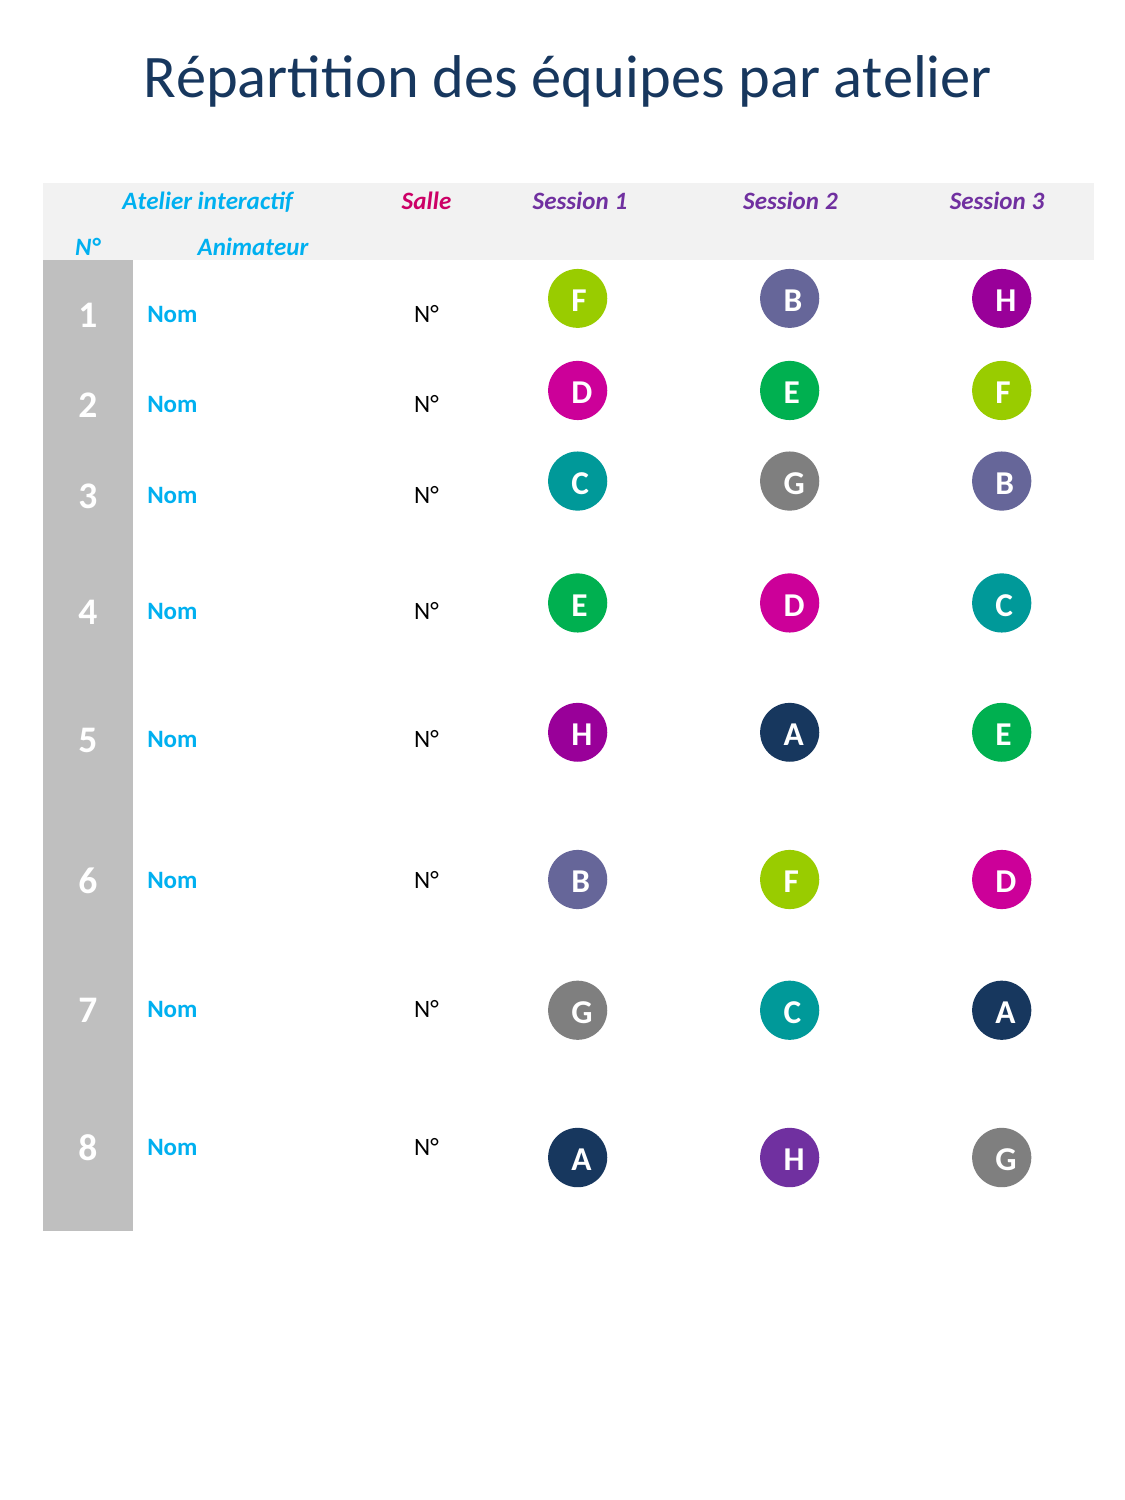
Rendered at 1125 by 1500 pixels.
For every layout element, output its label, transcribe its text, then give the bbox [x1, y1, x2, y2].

text_box G [760, 451, 820, 511]
text_box A [548, 1127, 608, 1188]
table_cell N° [373, 1058, 480, 1231]
table_cell [900, 260, 1094, 363]
table_cell [900, 363, 1094, 441]
text_box A [972, 980, 1032, 1040]
table_header Atelier interactif [43, 183, 373, 214]
text_box F [548, 268, 608, 328]
table_header Session 1 [480, 183, 680, 214]
table_cell [480, 955, 680, 1058]
title Répartition des équipes par atelier [90, 22, 1047, 124]
table_cell 6 [43, 801, 133, 955]
table_cell [480, 363, 680, 441]
table_cell Animateur [133, 214, 373, 260]
table_cell N° [43, 214, 133, 260]
table_cell [480, 544, 680, 673]
text_box B [972, 451, 1032, 511]
table_cell [900, 544, 1094, 673]
table_cell [680, 544, 900, 673]
table_cell 8 [43, 1058, 133, 1231]
table_cell N° [373, 673, 480, 801]
table_cell [900, 955, 1094, 1058]
text_box C [760, 980, 820, 1040]
table_cell N° [373, 955, 480, 1058]
table_header Session 2 [680, 183, 900, 214]
table_cell [480, 214, 680, 260]
text_box C [548, 451, 608, 511]
text_box A [760, 702, 820, 762]
table_cell [680, 441, 900, 544]
table_cell Nom [133, 955, 373, 1058]
text_box D [548, 360, 608, 421]
text_box E [972, 702, 1032, 762]
text_box F [760, 849, 820, 910]
text_box E [760, 360, 820, 421]
table_cell N° [373, 363, 480, 441]
table_cell 1 [43, 260, 133, 363]
text_box E [548, 573, 608, 633]
text_box H [760, 1127, 820, 1188]
text_box G [972, 1127, 1032, 1188]
text_box D [760, 573, 820, 633]
text_box D [972, 849, 1032, 910]
text_box B [760, 268, 820, 328]
table_cell [480, 801, 680, 955]
table_cell [900, 214, 1094, 260]
table_header Session 3 [900, 183, 1094, 214]
table_cell N° [373, 544, 480, 673]
table_cell [900, 1058, 1094, 1231]
table_cell Nom [133, 441, 373, 544]
table_cell 4 [43, 544, 133, 673]
text_box C [972, 573, 1032, 633]
table_cell 2 [43, 363, 133, 441]
table_cell 3 [43, 441, 133, 544]
table_cell [900, 441, 1094, 544]
table_cell [480, 260, 680, 363]
table_cell Nom [133, 801, 373, 955]
table_cell [680, 214, 900, 260]
table_cell Nom [133, 1058, 373, 1231]
table_cell N° [373, 801, 480, 955]
table_cell [680, 673, 900, 801]
table_cell N° [373, 260, 480, 363]
table_cell [680, 955, 900, 1058]
table_cell [373, 214, 480, 260]
table_cell [680, 801, 900, 955]
text_box H [548, 702, 608, 762]
table_cell Nom [133, 544, 373, 673]
table_cell N° [373, 441, 480, 544]
table_cell [680, 1058, 900, 1231]
table_header Salle [373, 183, 480, 214]
text_box F [972, 360, 1032, 421]
table_cell [480, 441, 680, 544]
table_cell [900, 801, 1094, 955]
table_cell [900, 673, 1094, 801]
text_box B [548, 849, 608, 910]
text_box G [548, 980, 608, 1040]
table_cell Nom [133, 260, 373, 363]
table_cell 5 [43, 673, 133, 801]
text_box H [972, 268, 1032, 328]
table_cell [480, 1058, 680, 1231]
table_cell [480, 673, 680, 801]
table_cell 7 [43, 955, 133, 1058]
table_cell Nom [133, 673, 373, 801]
table_cell Nom [133, 363, 373, 441]
table_cell [680, 363, 900, 441]
table_cell [680, 260, 900, 363]
